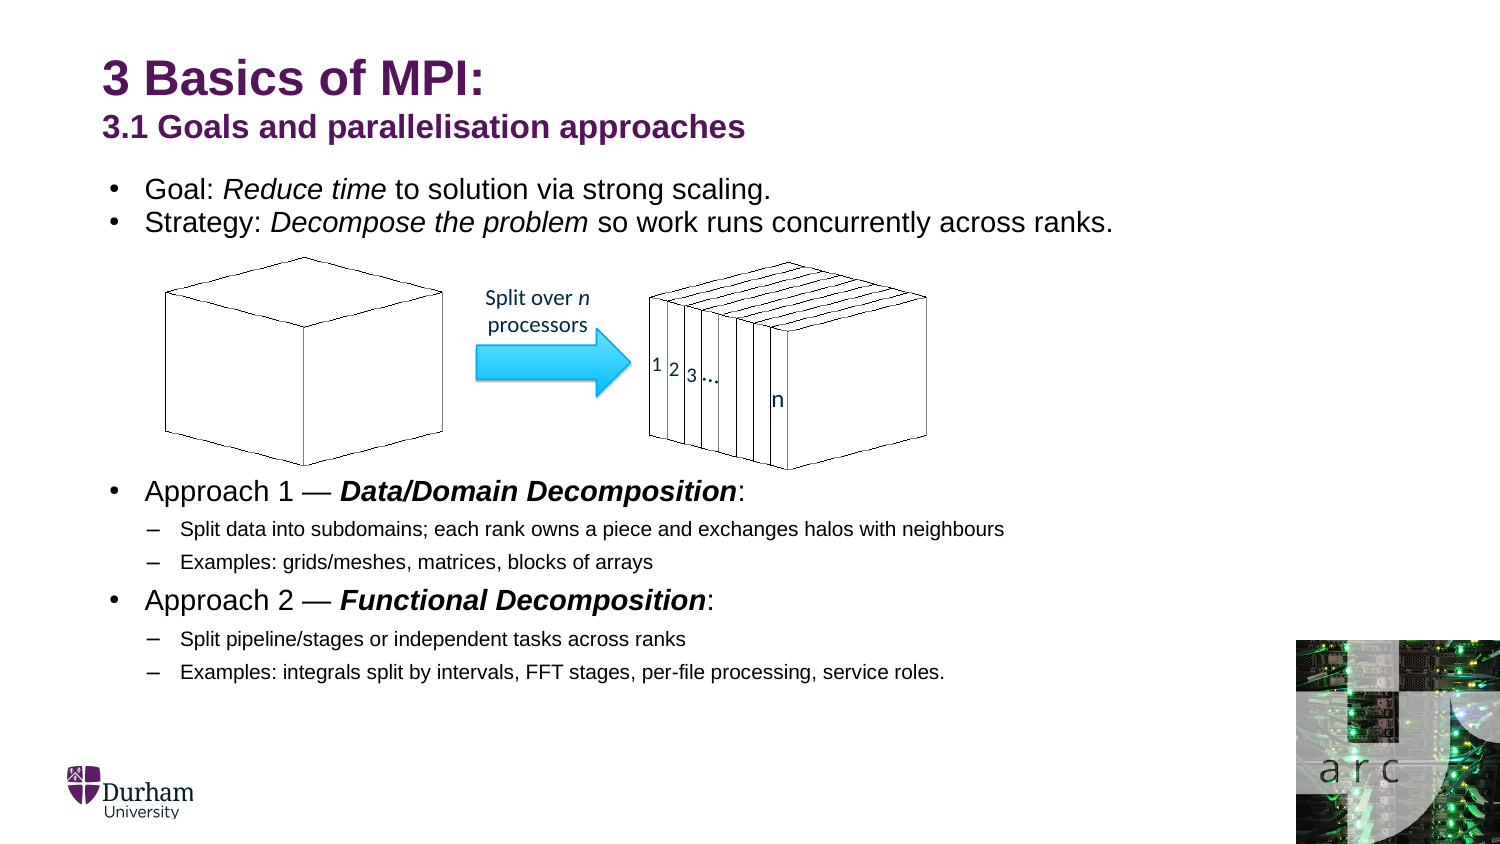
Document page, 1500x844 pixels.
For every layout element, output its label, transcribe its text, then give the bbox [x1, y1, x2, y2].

picture [1296, 640, 1500, 844]
text_box Goal: Reduce time to solution via strong scaling. Strategy: Decompose the problem so work runs concurrently across ranks. Approach 1 — Data/Domain Decomposition: Split data into subdomains; each rank owns a piece and exchanges halos with neighbours Examples: grids/meshes, matrices, blocks of arrays Approach 2 — Functional Decomposition: Split pipeline/stages or independent tasks across ranks Examples: integrals split by intervals, FFT stages, per-file processing, service roles. [94, 165, 1252, 692]
title 3 Basics of MPI: 3.1 Goals and parallelisation approaches [101, 45, 1399, 166]
picture [67, 766, 193, 819]
